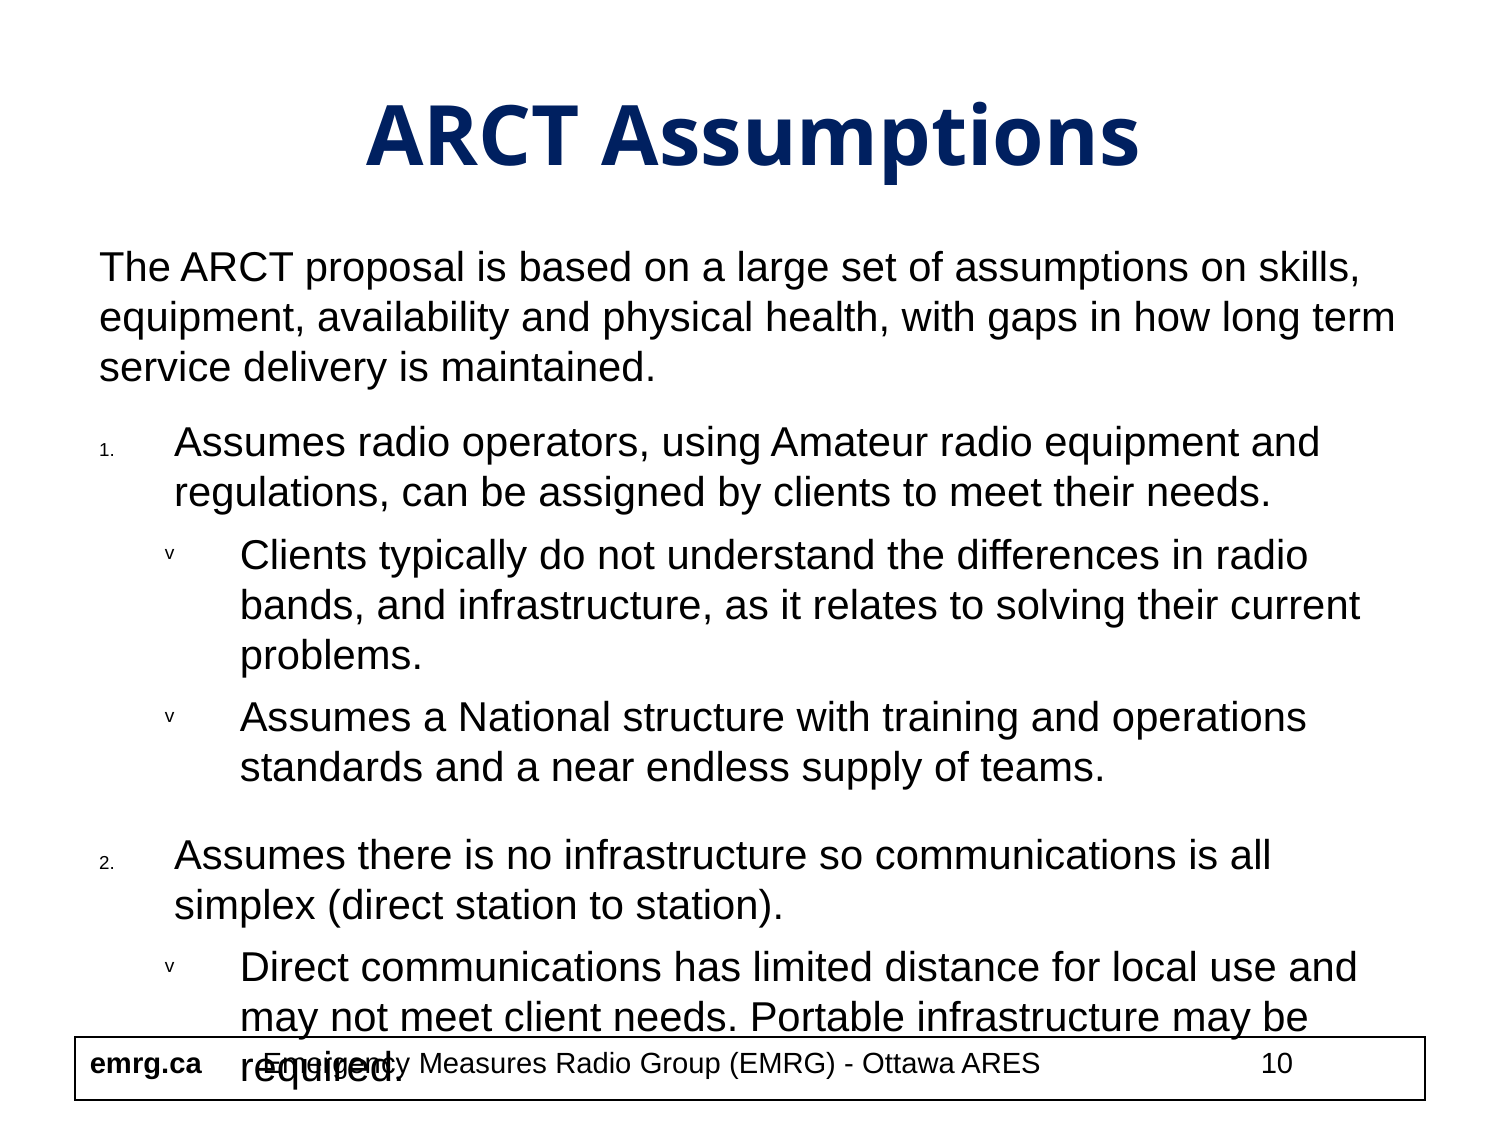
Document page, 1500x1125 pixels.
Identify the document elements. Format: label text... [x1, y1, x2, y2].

slide_number <number> [1246, 1038, 1425, 1103]
text_box ARCT Assumptions [56, 75, 1452, 200]
footer Emergency Measures Radio Group (EMRG) - Ottawa ARES [247, 1038, 1238, 1103]
text_box The ARCT proposal is based on a large set of assumptions on skills, equipment, availability and physical health, with gaps in how long term service delivery is maintained. Assumes radio operators, using Amateur radio equipment and regulations, can be assigned by clients to meet their needs. Clients typically do not understand the differences in radio bands, and infrastructure, as it relates to solving their current problems. Assumes a National structure with training and operations standards and a near endless supply of teams. Assumes there is no infrastructure so communications is all simplex (direct station to station). Direct communications has limited distance for local use and may not meet client needs. Portable infrastructure may be required. [74, 232, 1425, 1038]
